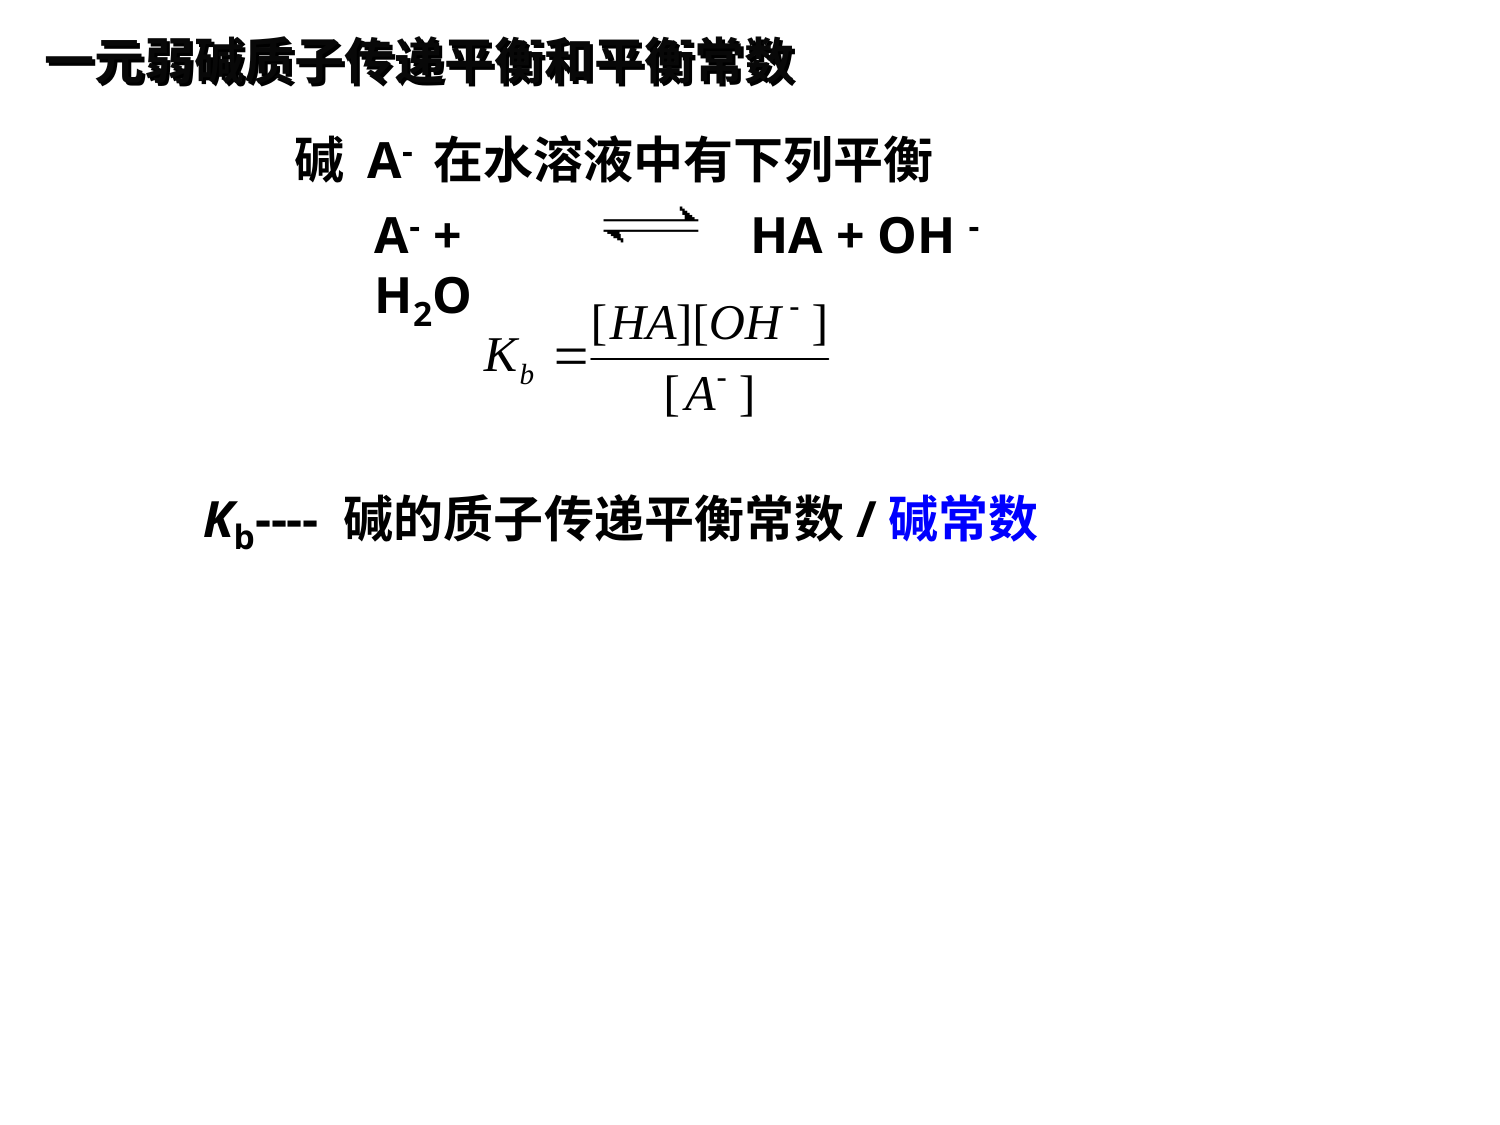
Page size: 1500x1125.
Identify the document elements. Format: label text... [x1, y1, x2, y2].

text_box 碱 A- 在水溶液中有下列平衡 [279, 121, 1105, 197]
text_box Kb---- 碱的质子传递平衡常数/碱常数 [174, 479, 1463, 555]
chart [474, 283, 838, 430]
text_box 一元弱碱质子传递平衡和平衡常数 [29, 22, 1034, 97]
text_box HA + OH - [722, 196, 1010, 272]
text_box A- + H2O [359, 196, 584, 272]
chart [584, 196, 722, 272]
